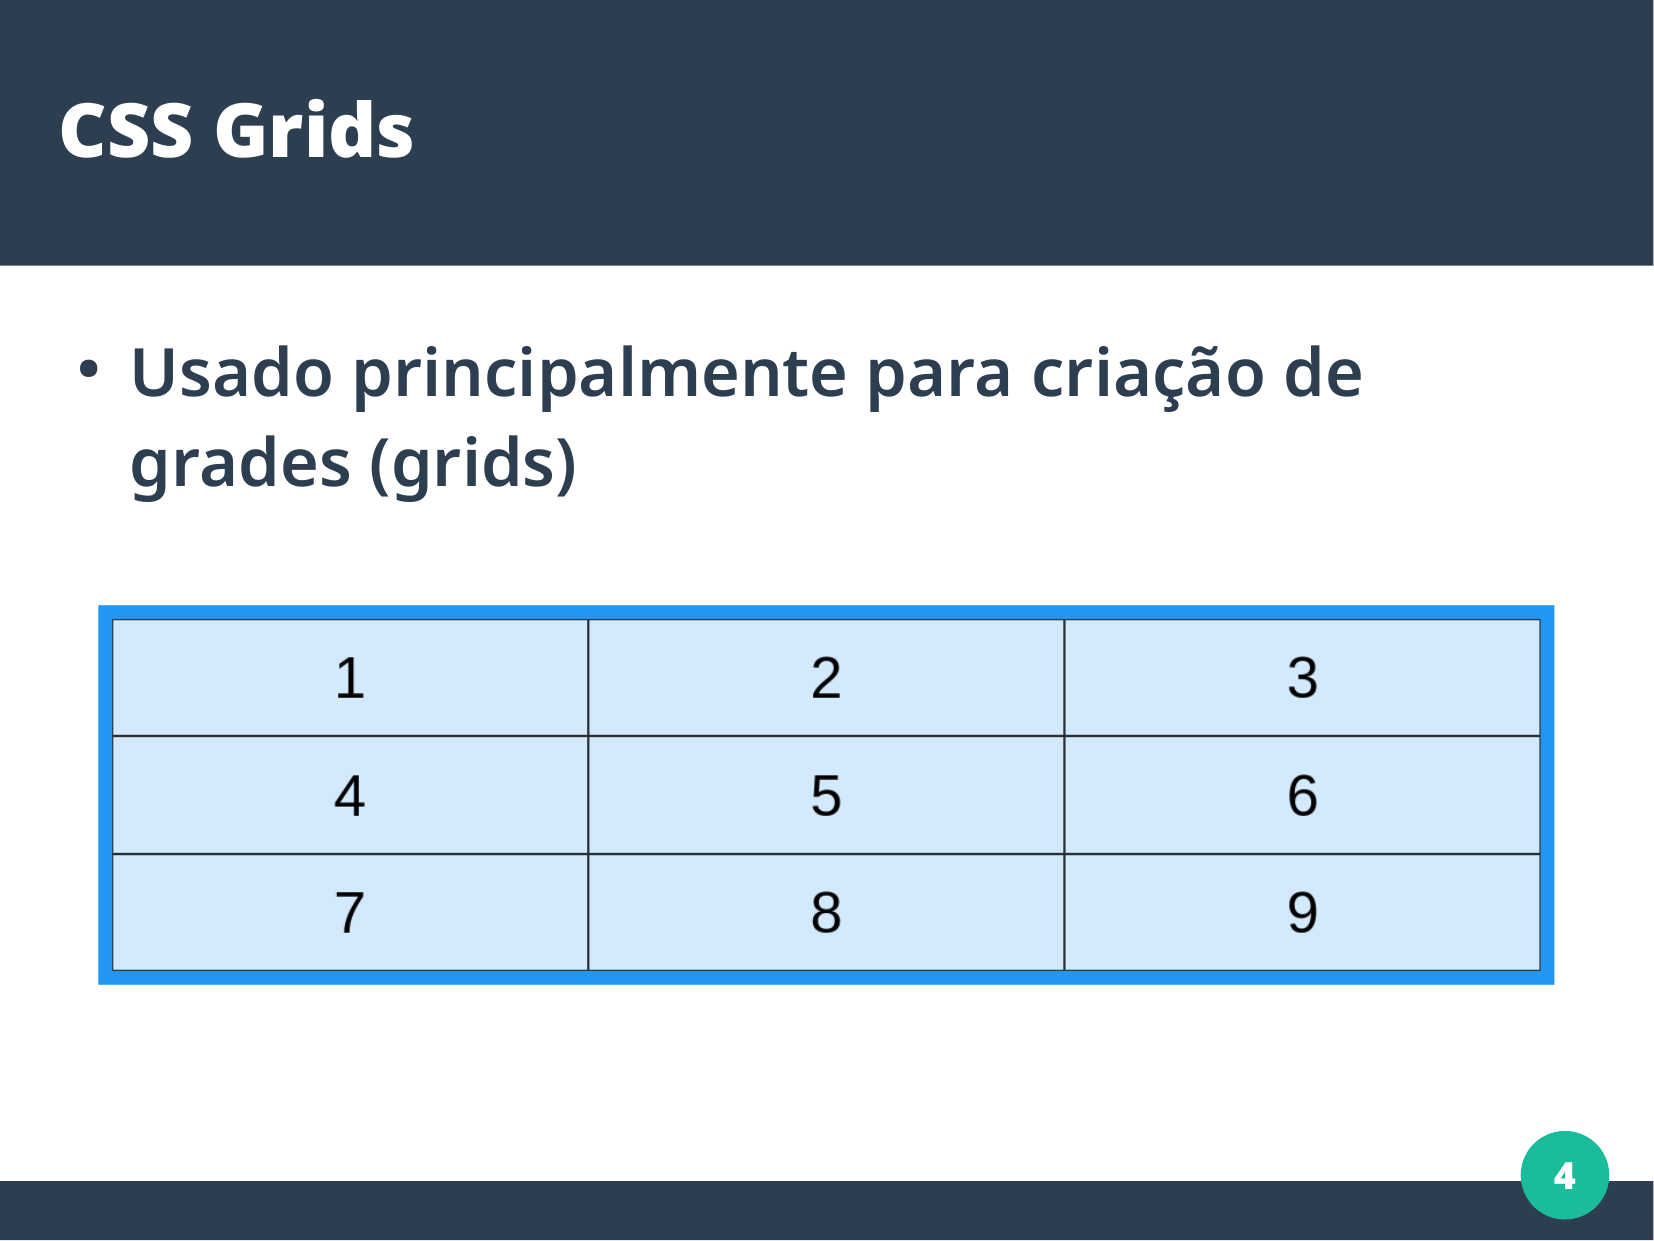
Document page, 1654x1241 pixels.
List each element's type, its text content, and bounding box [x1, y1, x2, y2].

picture [88, 596, 1566, 993]
list Usado principalmente para criação de grades (grids) [59, 324, 1595, 1152]
title CSS Grids [59, 49, 1595, 207]
